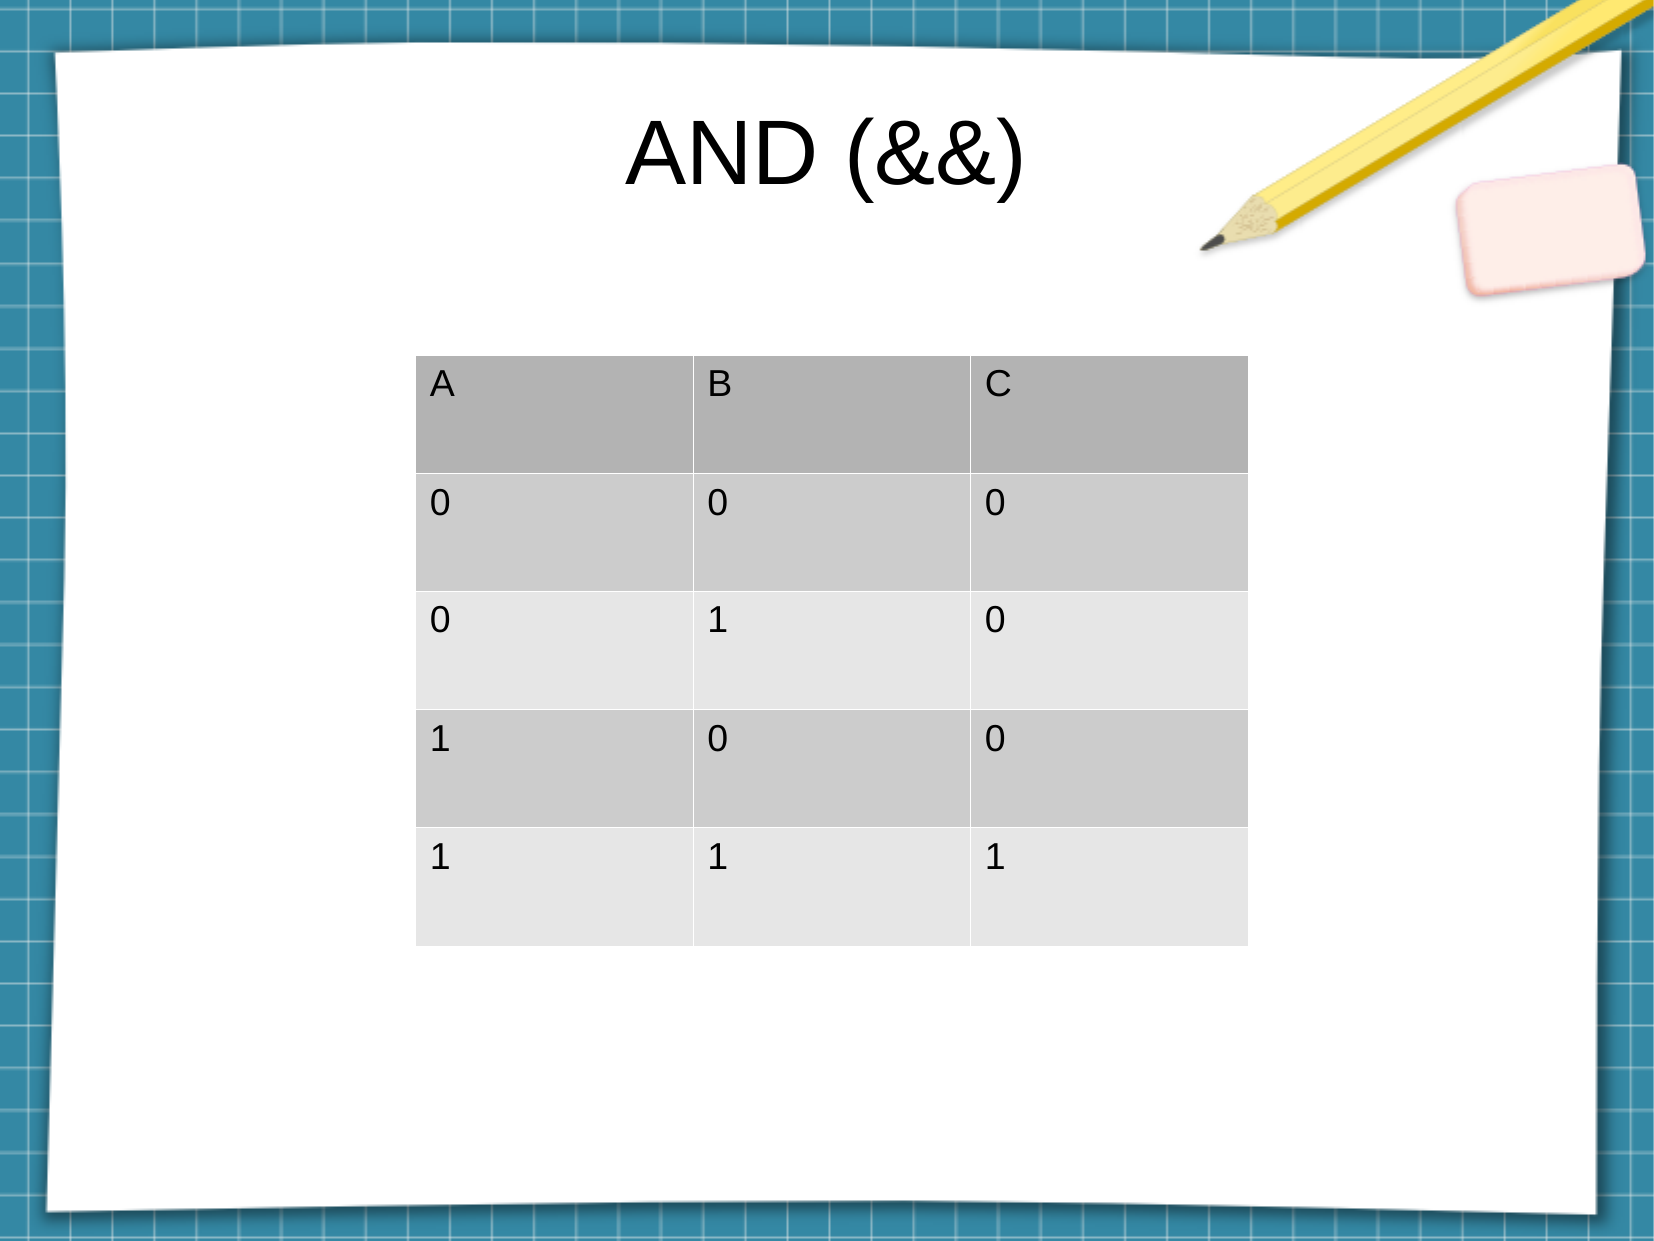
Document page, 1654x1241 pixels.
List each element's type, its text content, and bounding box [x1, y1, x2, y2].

table_cell 0 [971, 710, 1248, 827]
table_cell 1 [694, 828, 970, 946]
table_cell 0 [971, 474, 1248, 591]
table_cell 0 [416, 474, 693, 591]
table_cell 1 [694, 592, 970, 709]
picture [0, 0, 1654, 1241]
title AND (&&) [82, 49, 1571, 257]
table_cell 0 [694, 710, 970, 827]
list [82, 290, 1571, 1010]
table_cell 0 [694, 474, 970, 591]
table_cell 1 [416, 828, 693, 946]
table_header A [416, 356, 693, 473]
table_cell 1 [416, 710, 693, 827]
table_header B [694, 356, 970, 473]
table_cell 0 [416, 592, 693, 709]
table_header C [971, 356, 1248, 473]
table_cell 0 [971, 592, 1248, 709]
table_cell 1 [971, 828, 1248, 946]
